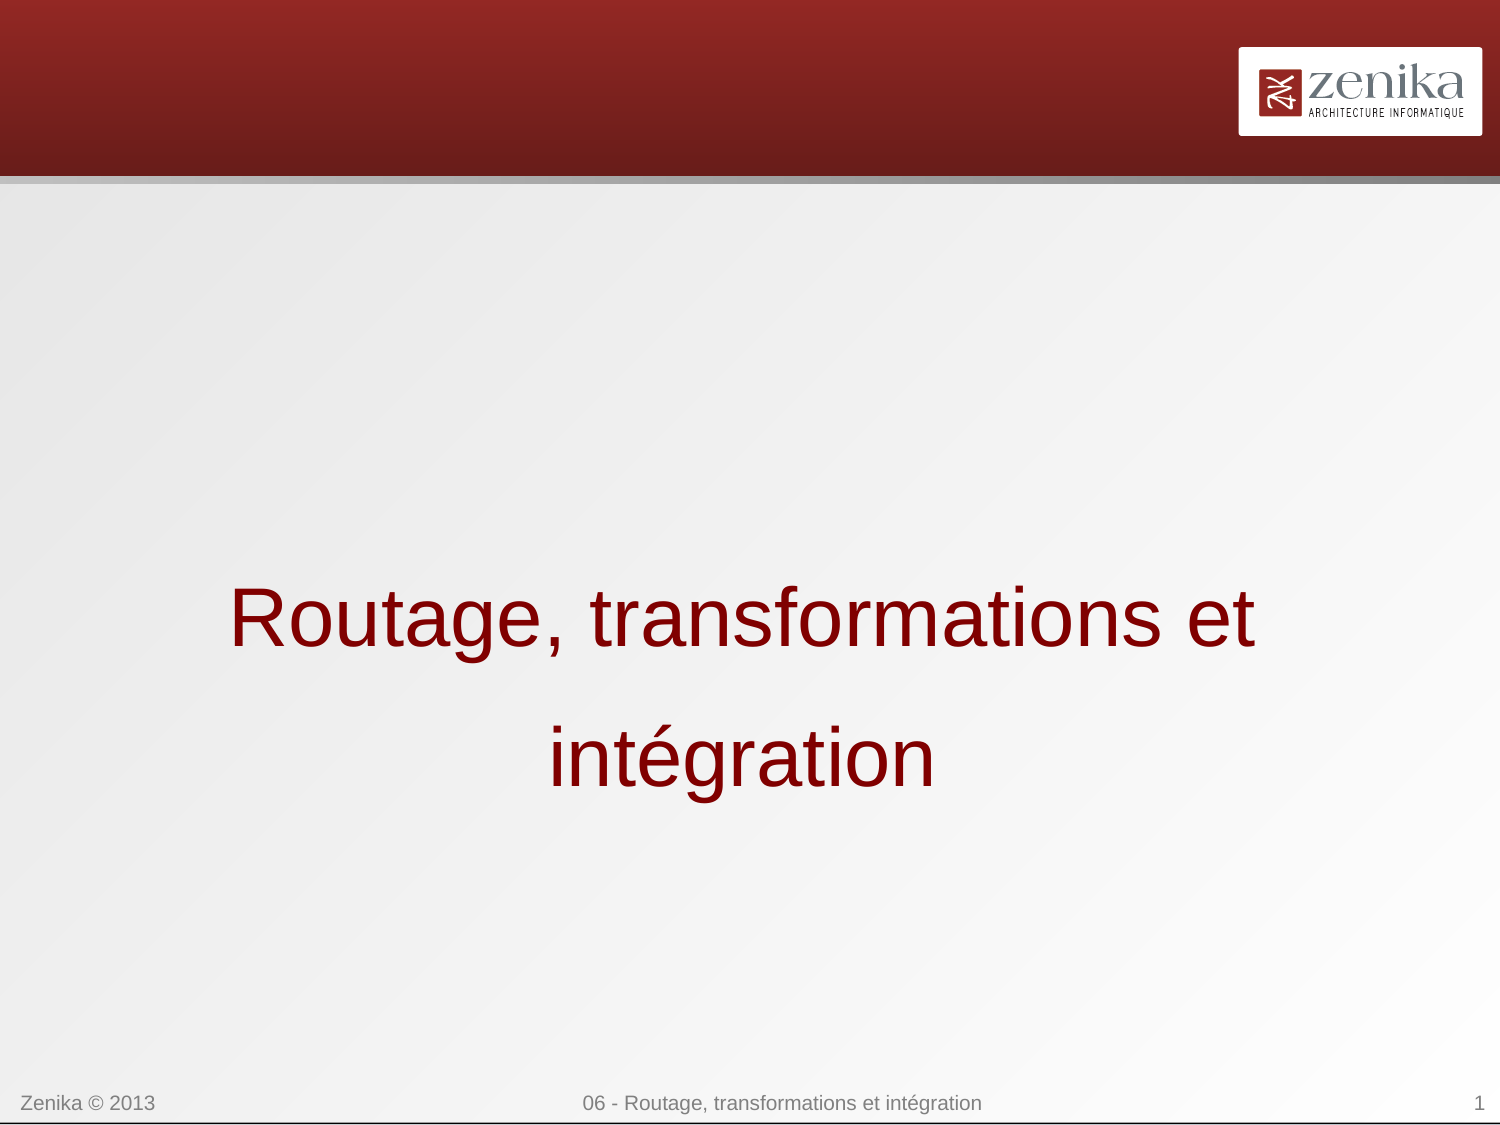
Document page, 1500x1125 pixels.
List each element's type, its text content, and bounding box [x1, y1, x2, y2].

picture [1257, 58, 1464, 125]
subtitle Routage, transformations et intégration [50, 249, 1435, 1079]
